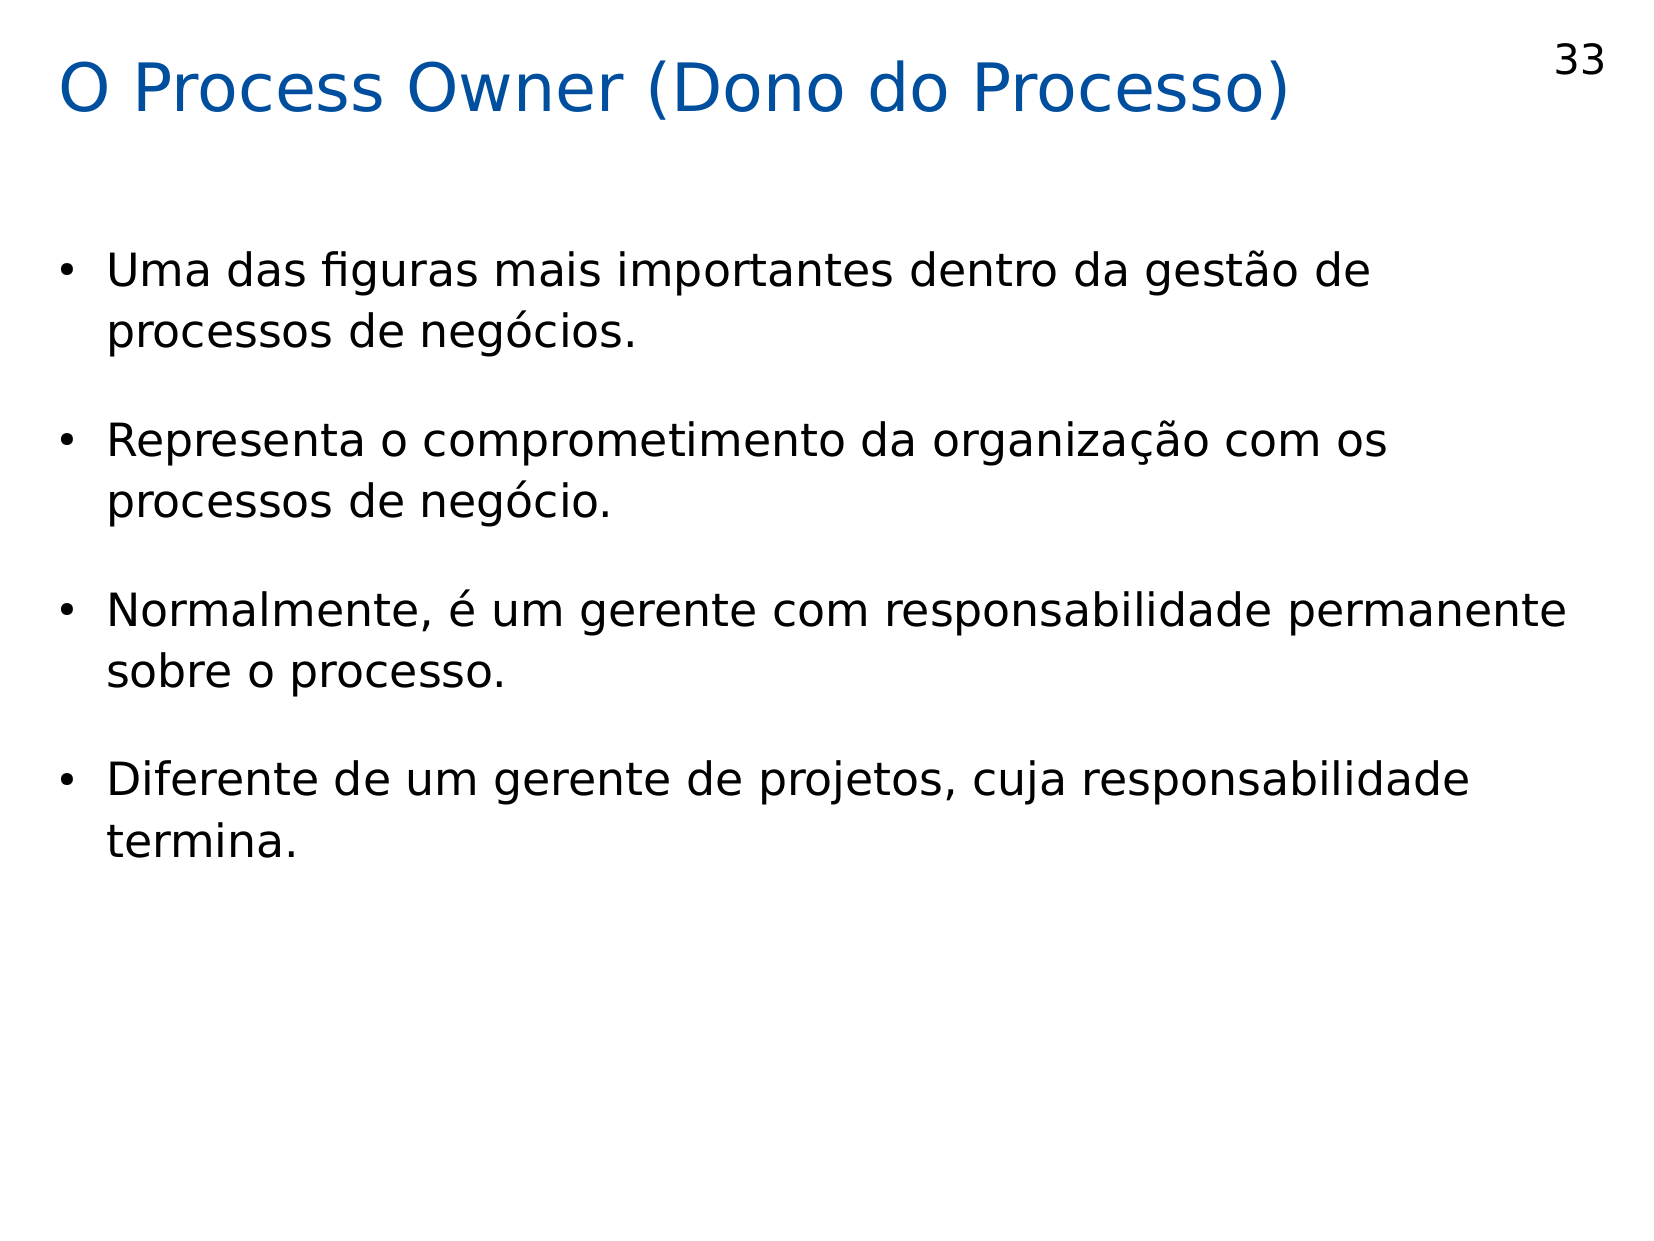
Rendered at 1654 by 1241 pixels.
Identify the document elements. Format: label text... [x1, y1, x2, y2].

list Uma das figuras mais importantes dentro da gestão de processos de negócios. Representa o comprometimento da organização com os processos de negócio. Normalmente, é um gerente com responsabilidade permanente sobre o processo. Diferente de um gerente de projetos, cuja responsabilidade termina. [59, 236, 1595, 1211]
title O Process Owner (Dono do Processo) [59, 29, 1506, 148]
